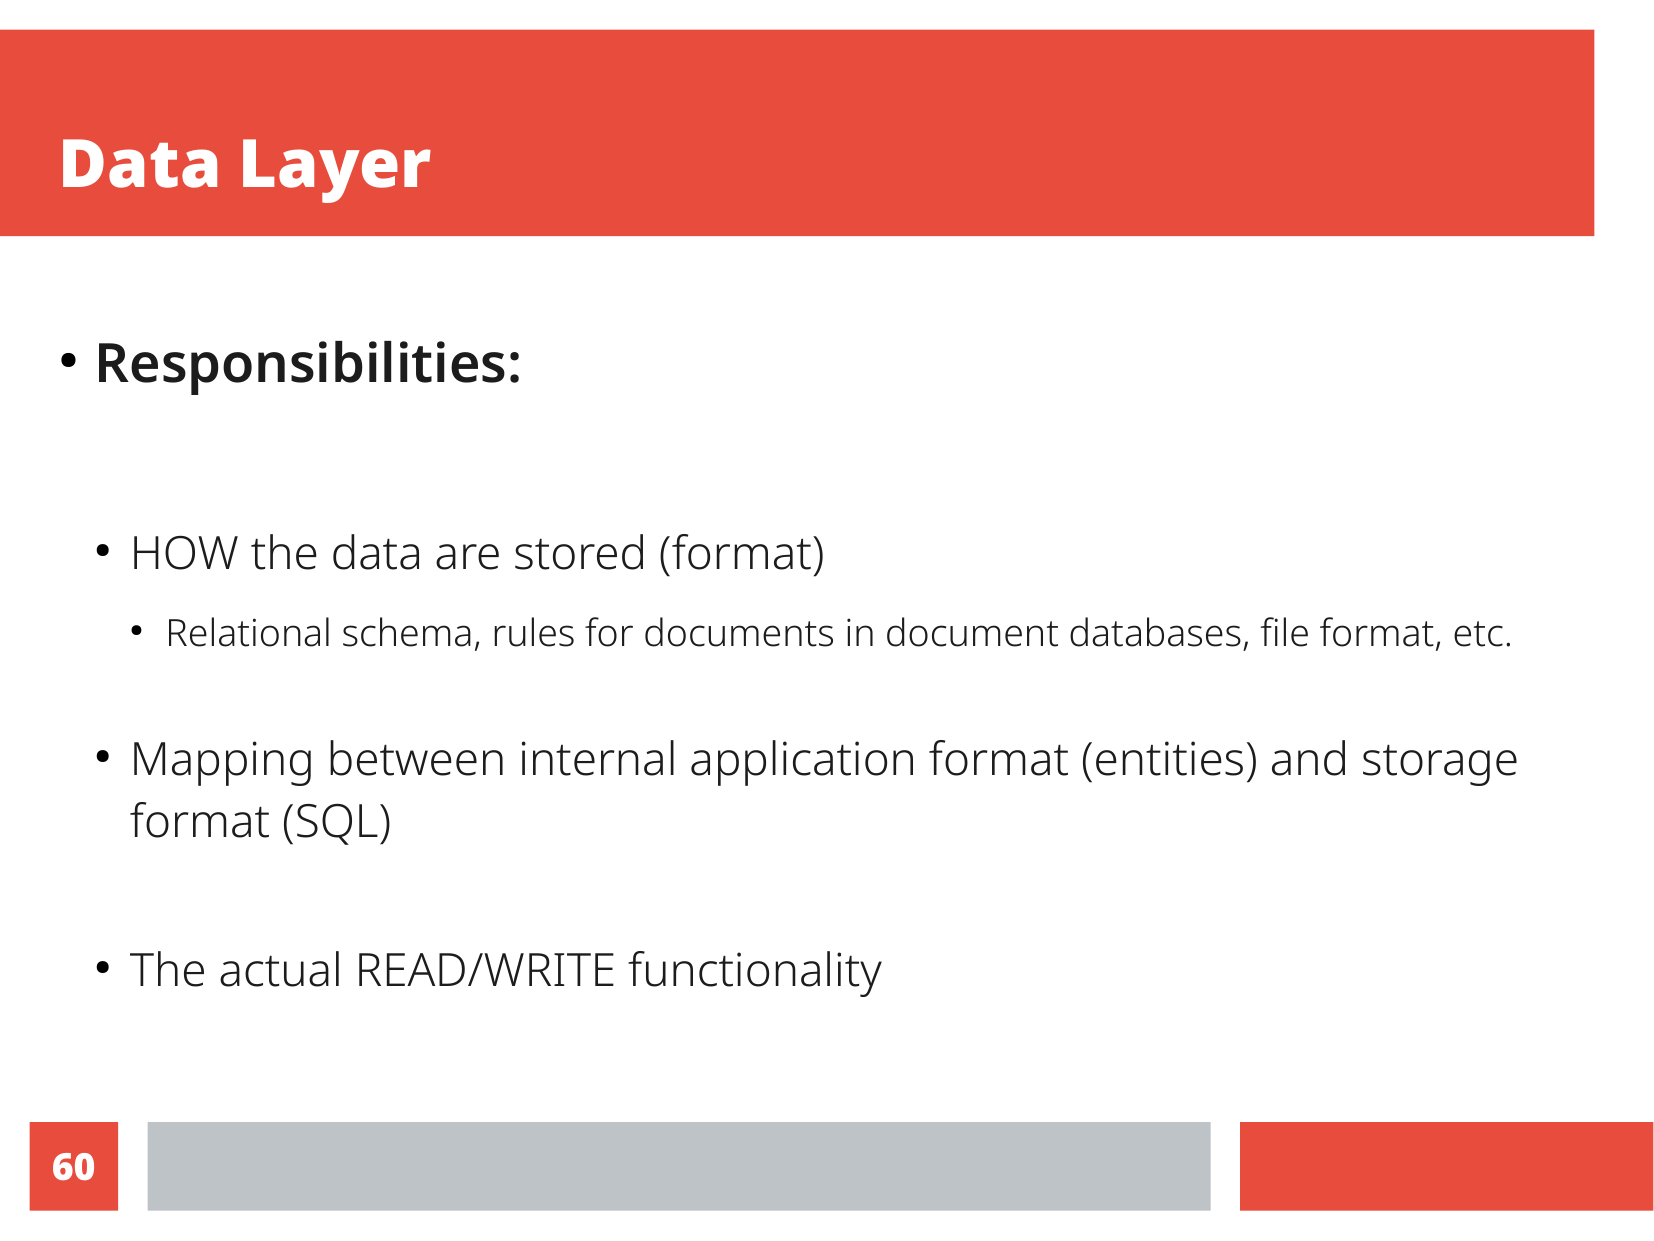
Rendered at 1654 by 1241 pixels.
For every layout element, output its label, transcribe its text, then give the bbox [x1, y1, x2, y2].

list Responsibilities: HOW the data are stored (format) Relational schema, rules for documents in document databases, file format, etc. Mapping between internal application format (entities) and storage format (SQL) The actual READ/WRITE functionality [59, 324, 1565, 1093]
title Data Layer [59, 59, 1595, 207]
